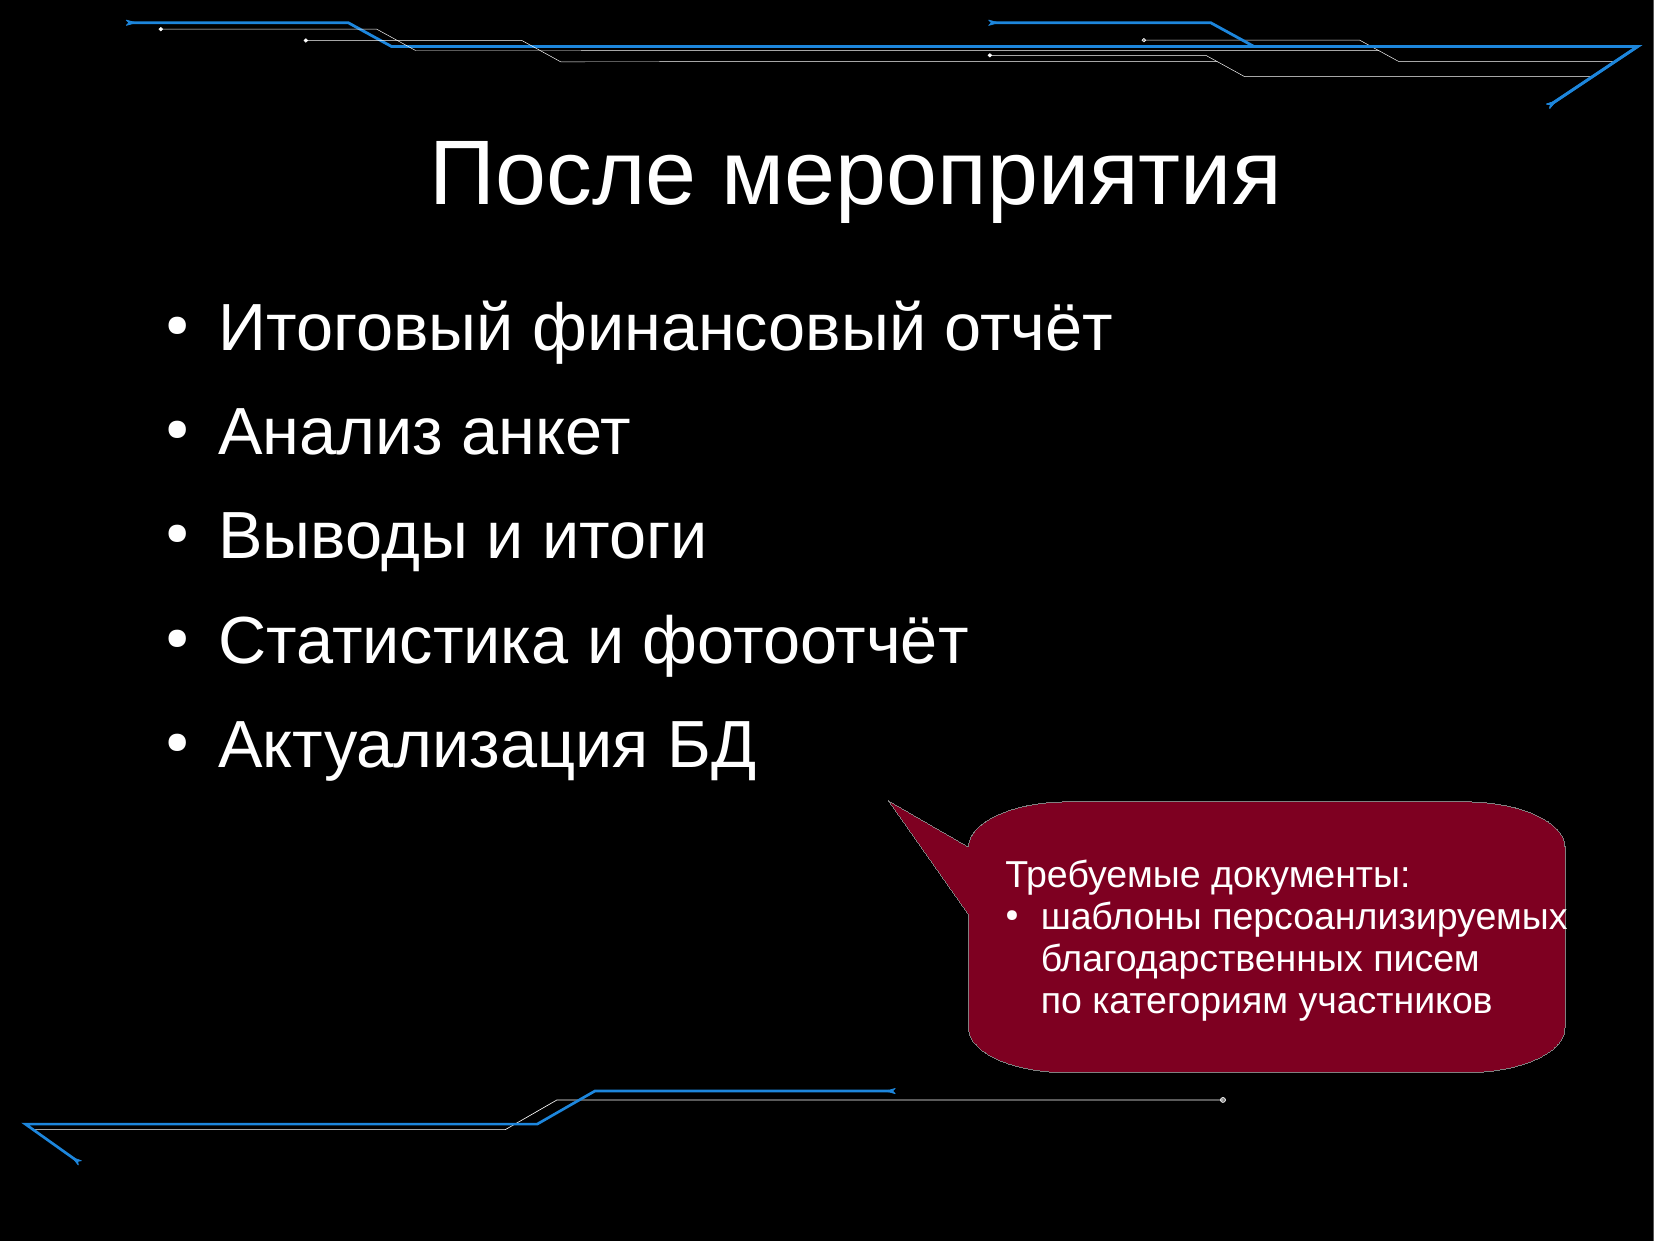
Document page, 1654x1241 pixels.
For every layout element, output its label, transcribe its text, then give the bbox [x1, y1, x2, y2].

title После мероприятия [147, 84, 1565, 262]
text_box Требуемые документы: шаблоны персоанлизируемых благодарственных писем по категориям участников [888, 800, 1566, 1073]
list Итоговый финансовый отчёт Анализ анкет Выводы и итоги Статистика и фотоотчёт Актуализация БД [147, 289, 1565, 1010]
